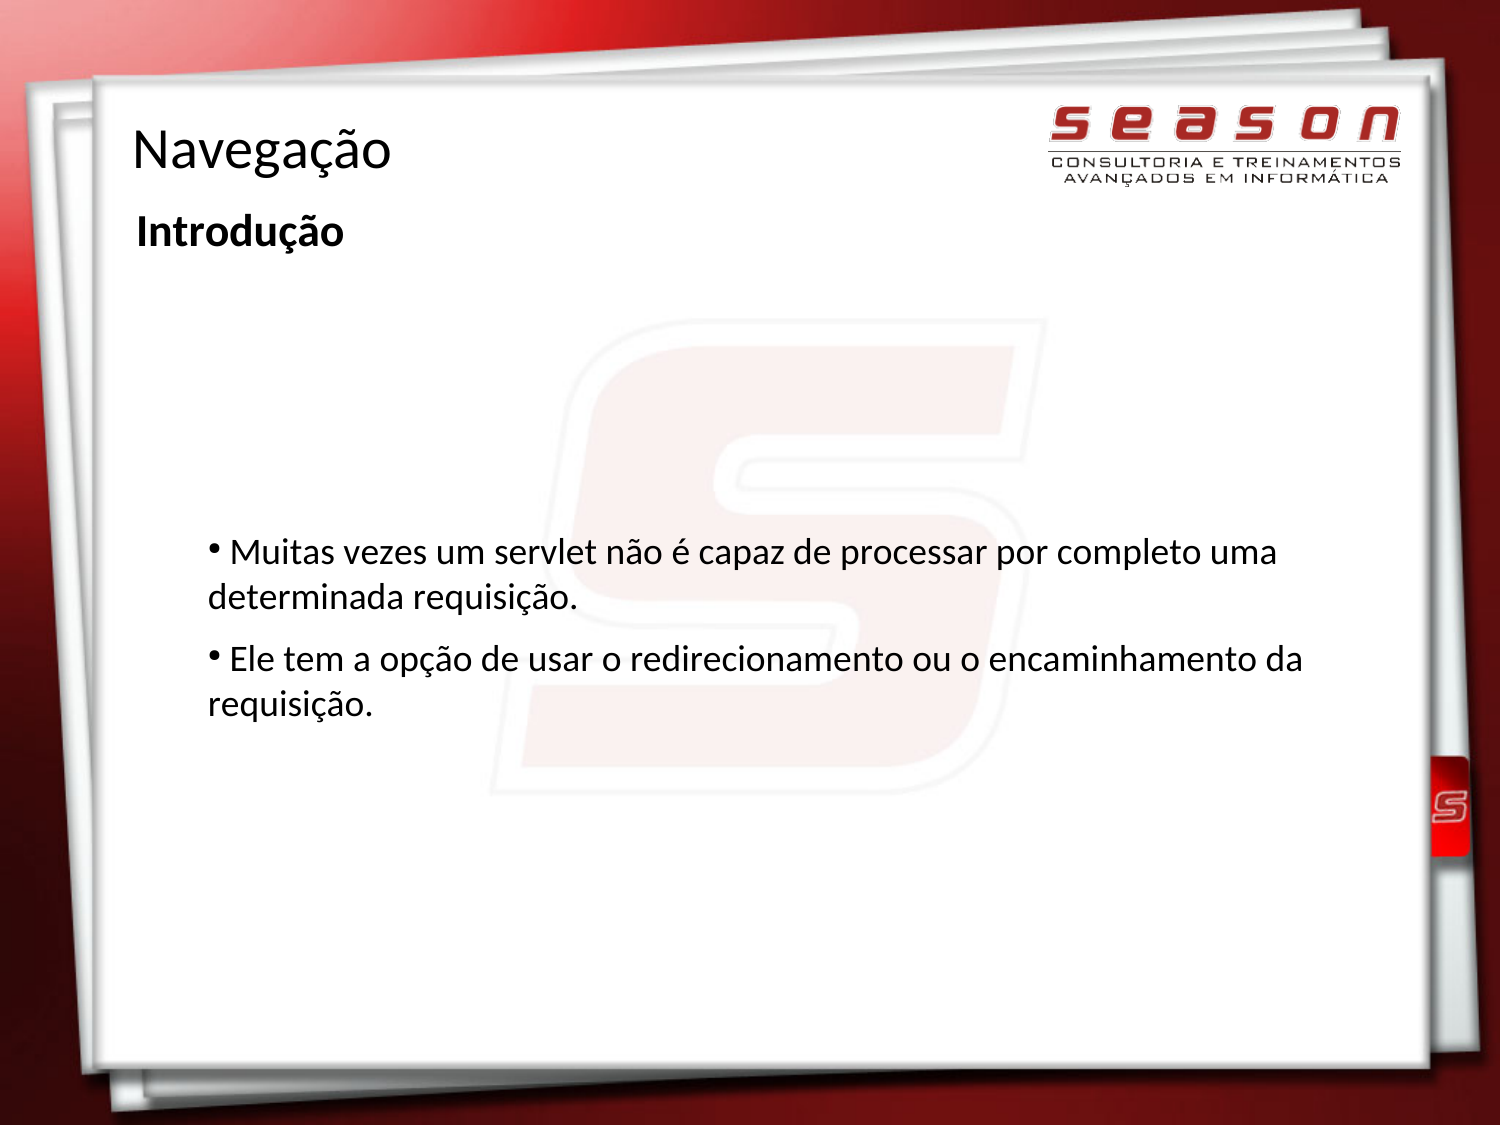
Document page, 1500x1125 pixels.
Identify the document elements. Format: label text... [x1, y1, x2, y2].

picture [0, 0, 1500, 1125]
text_box Introdução [119, 200, 1240, 256]
text_box Muitas vezes um servlet não é capaz de processar por completo uma determinada requisição. Ele tem a opção de usar o redirecionamento ou o encaminhamento da requisição. [207, 357, 1328, 894]
title Navegação [118, 33, 1394, 257]
